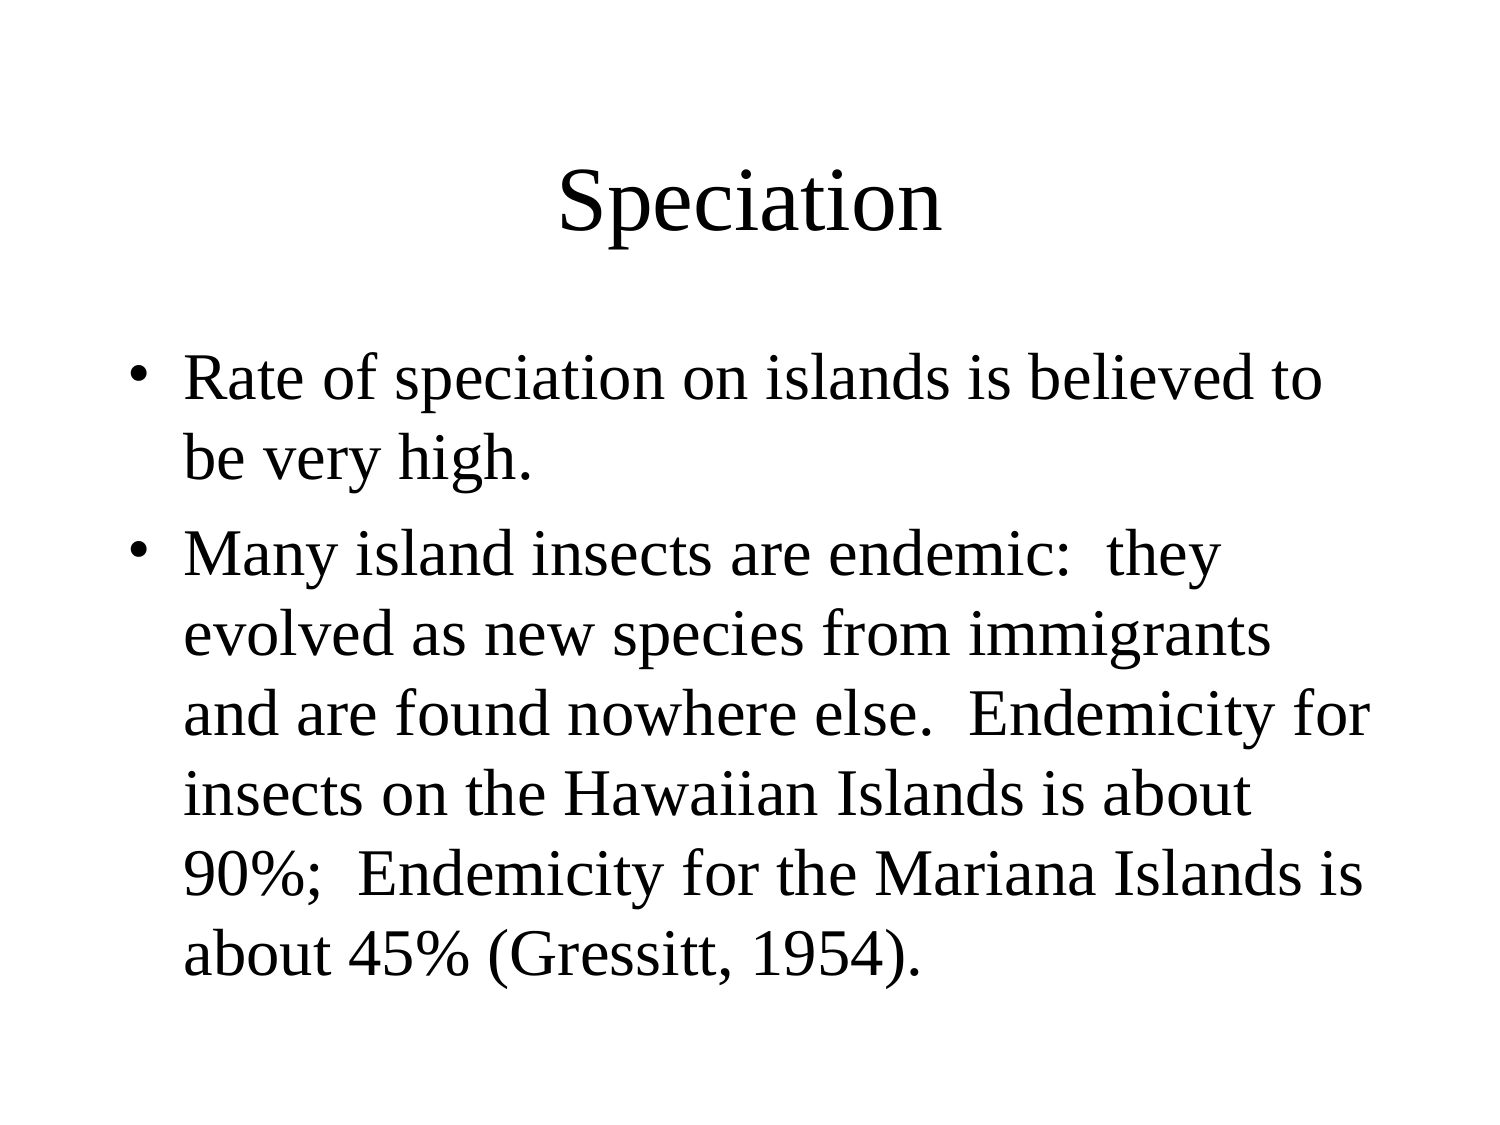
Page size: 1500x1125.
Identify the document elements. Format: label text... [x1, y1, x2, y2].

list Rate of speciation on islands is believed to be very high. Many island insects are endemic: they evolved as new species from immigrants and are found nowhere else. Endemicity for insects on the Hawaiian Islands is about 90%; Endemicity for the Mariana Islands is about 45% (Gressitt, 1954). [112, 324, 1388, 1001]
title Speciation [112, 99, 1388, 288]
